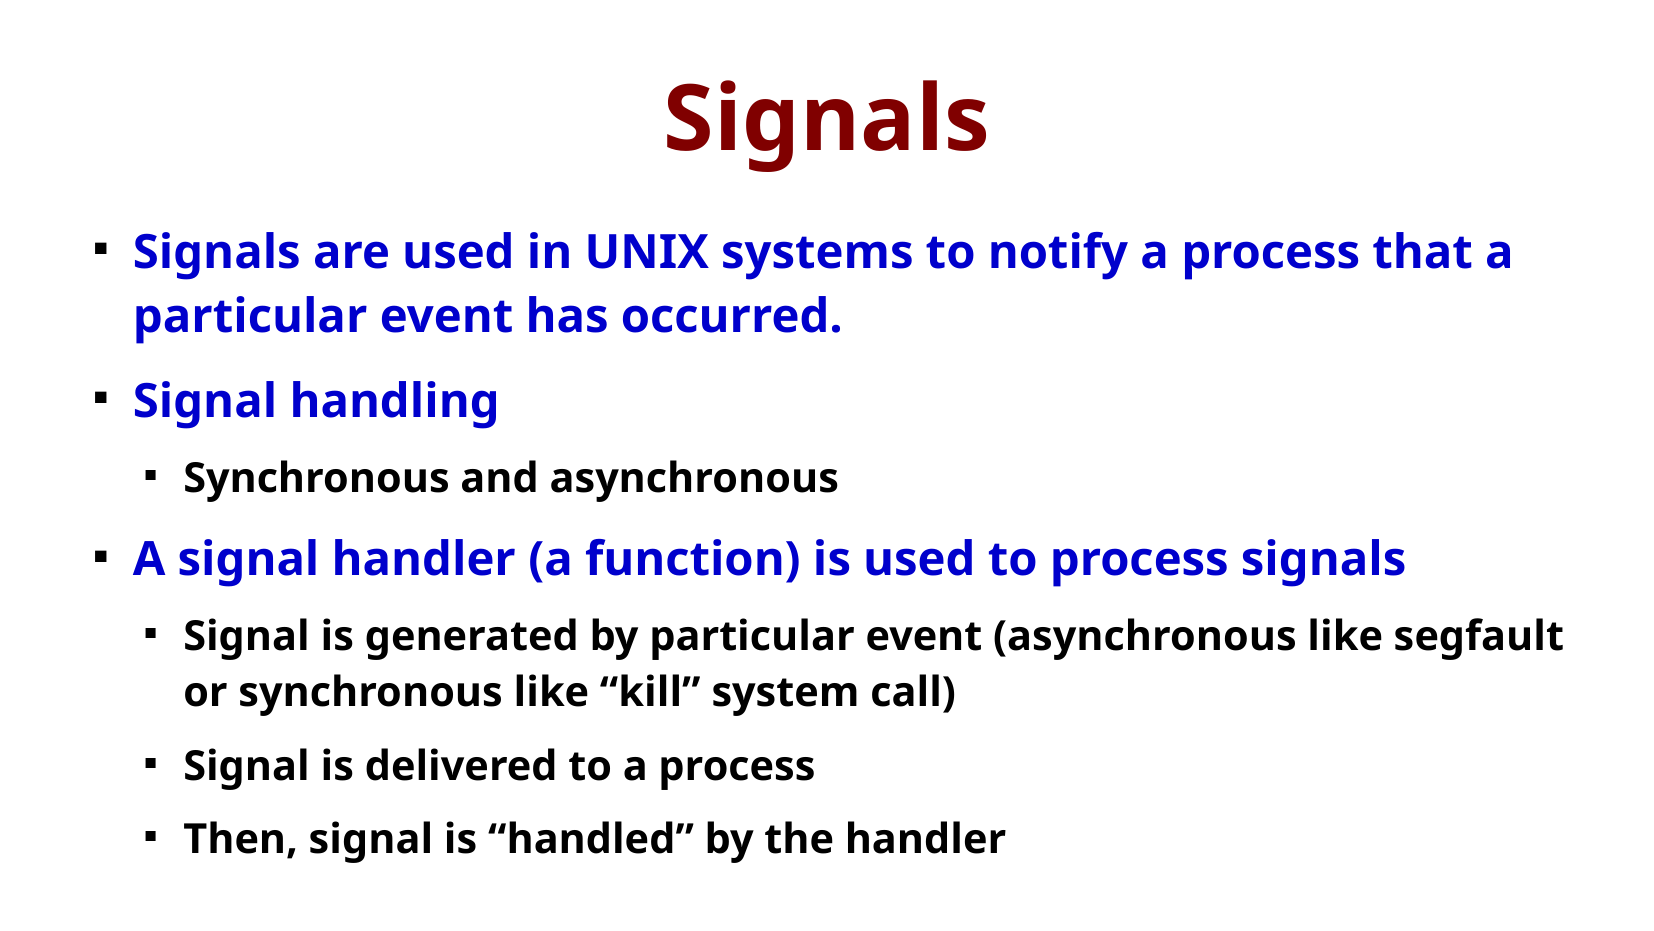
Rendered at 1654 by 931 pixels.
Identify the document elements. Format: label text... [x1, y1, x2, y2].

title Signals [82, 37, 1571, 193]
list Signals are used in UNIX systems to notify a process that a particular event has occurred. Signal handling Synchronous and asynchronous A signal handler (a function) is used to process signals Signal is generated by particular event (asynchronous like segfault or synchronous like “kill” system call) Signal is delivered to a process Then, signal is “handled” by the handler [82, 217, 1583, 875]
